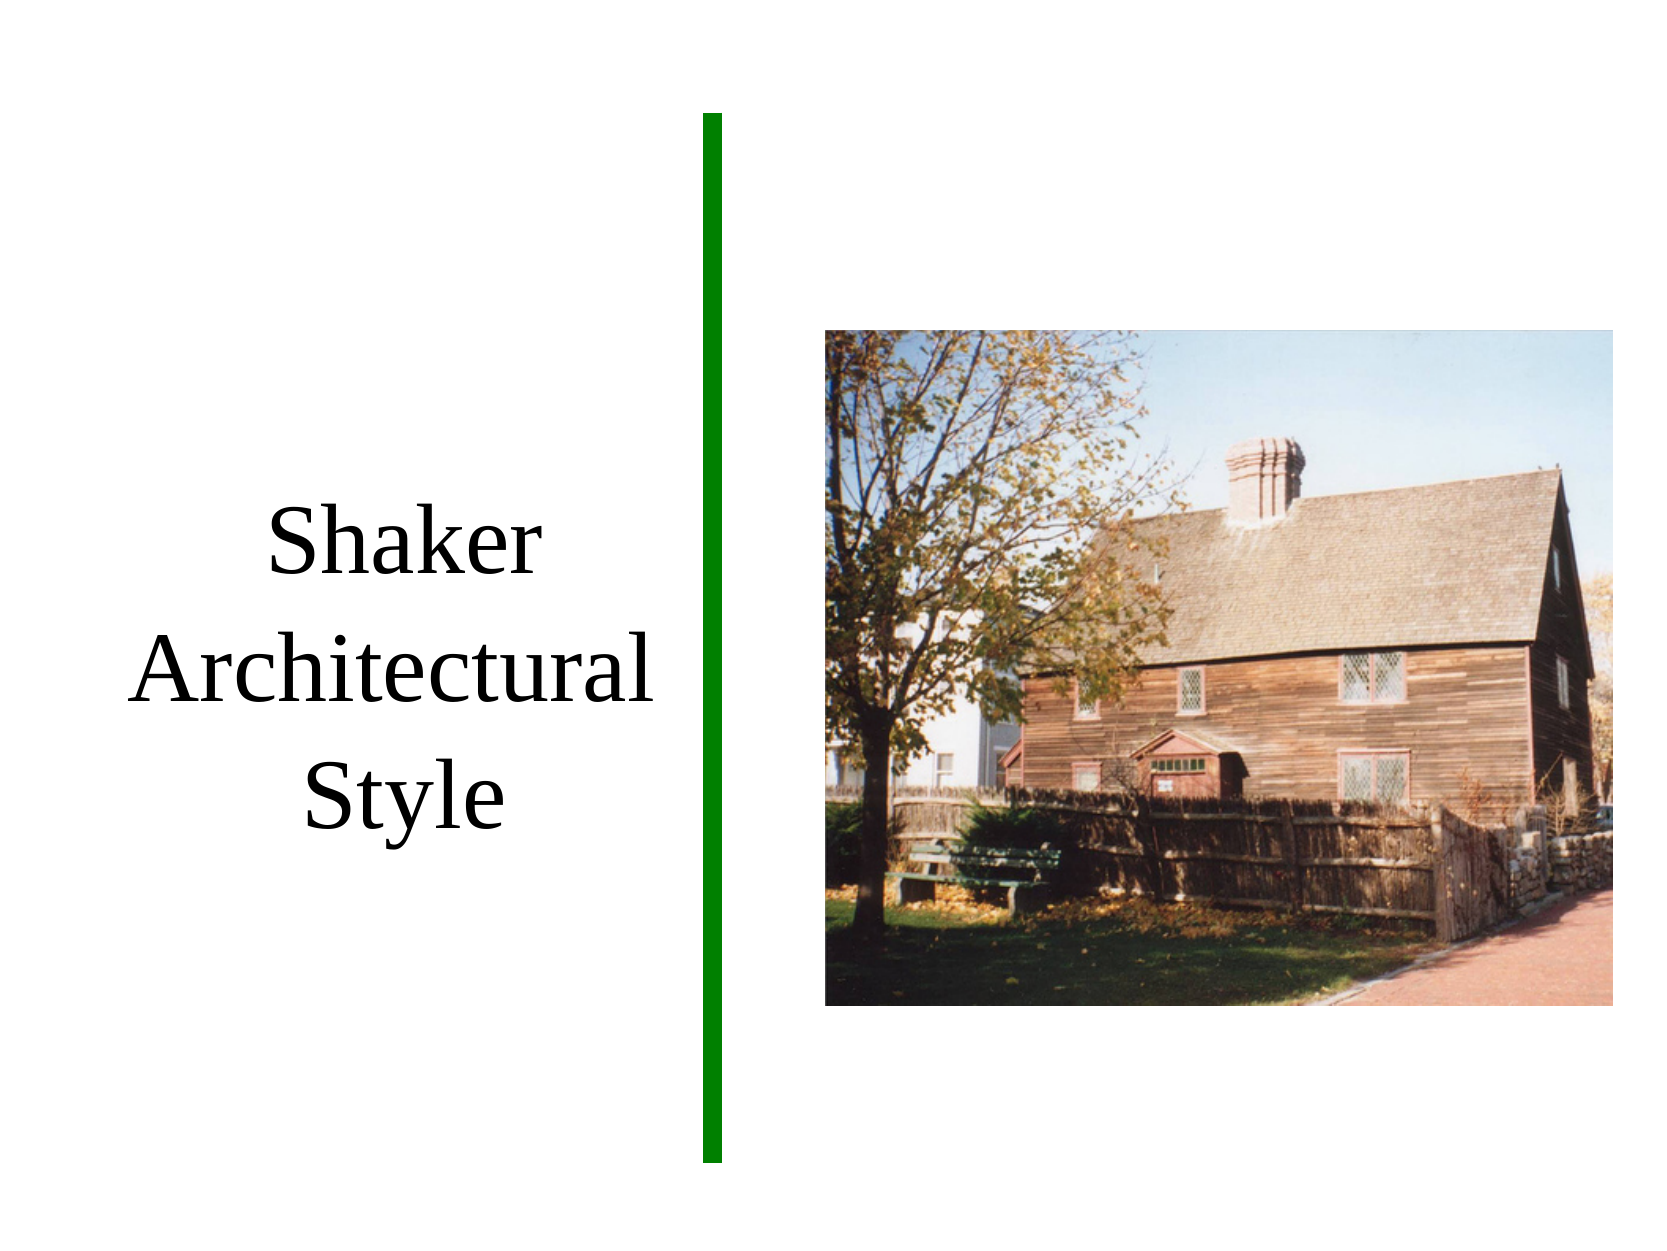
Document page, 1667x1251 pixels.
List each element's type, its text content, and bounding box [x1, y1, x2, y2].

picture [825, 330, 1613, 1006]
subtitle Shaker Architectural Style [45, 300, 703, 1036]
